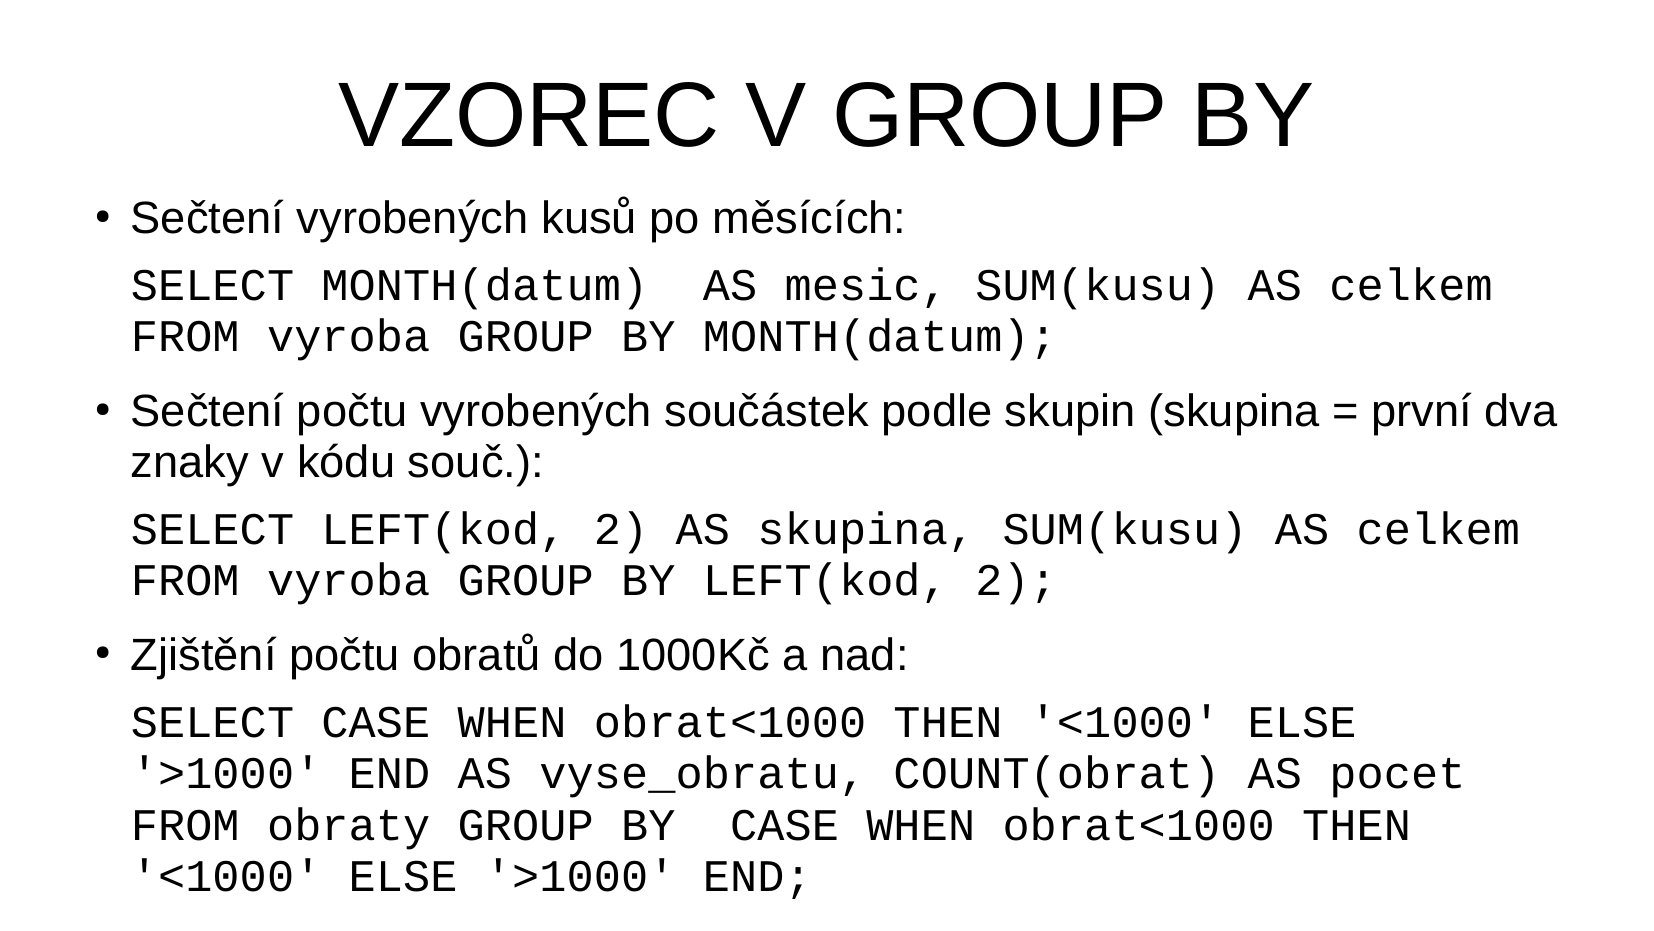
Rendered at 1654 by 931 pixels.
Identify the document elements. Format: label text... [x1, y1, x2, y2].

list Sečtení vyrobených kusů po měsících: SELECT MONTH(datum) AS mesic, SUM(kusu) AS celkem FROM vyroba GROUP BY MONTH(datum); Sečtení počtu vyrobených součástek podle skupin (skupina = první dva znaky v kódu souč.): SELECT LEFT(kod, 2) AS skupina, SUM(kusu) AS celkem FROM vyroba GROUP BY LEFT(kod, 2); Zjištění počtu obratů do 1000Kč a nad: SELECT CASE WHEN obrat<1000 THEN '<1000' ELSE '>1000' END AS vyse_obratu, COUNT(obrat) AS pocet FROM obraty GROUP BY CASE WHEN obrat<1000 THEN '<1000' ELSE '>1000' END; [82, 192, 1571, 916]
title VZOREC V GROUP BY [82, 37, 1571, 192]
